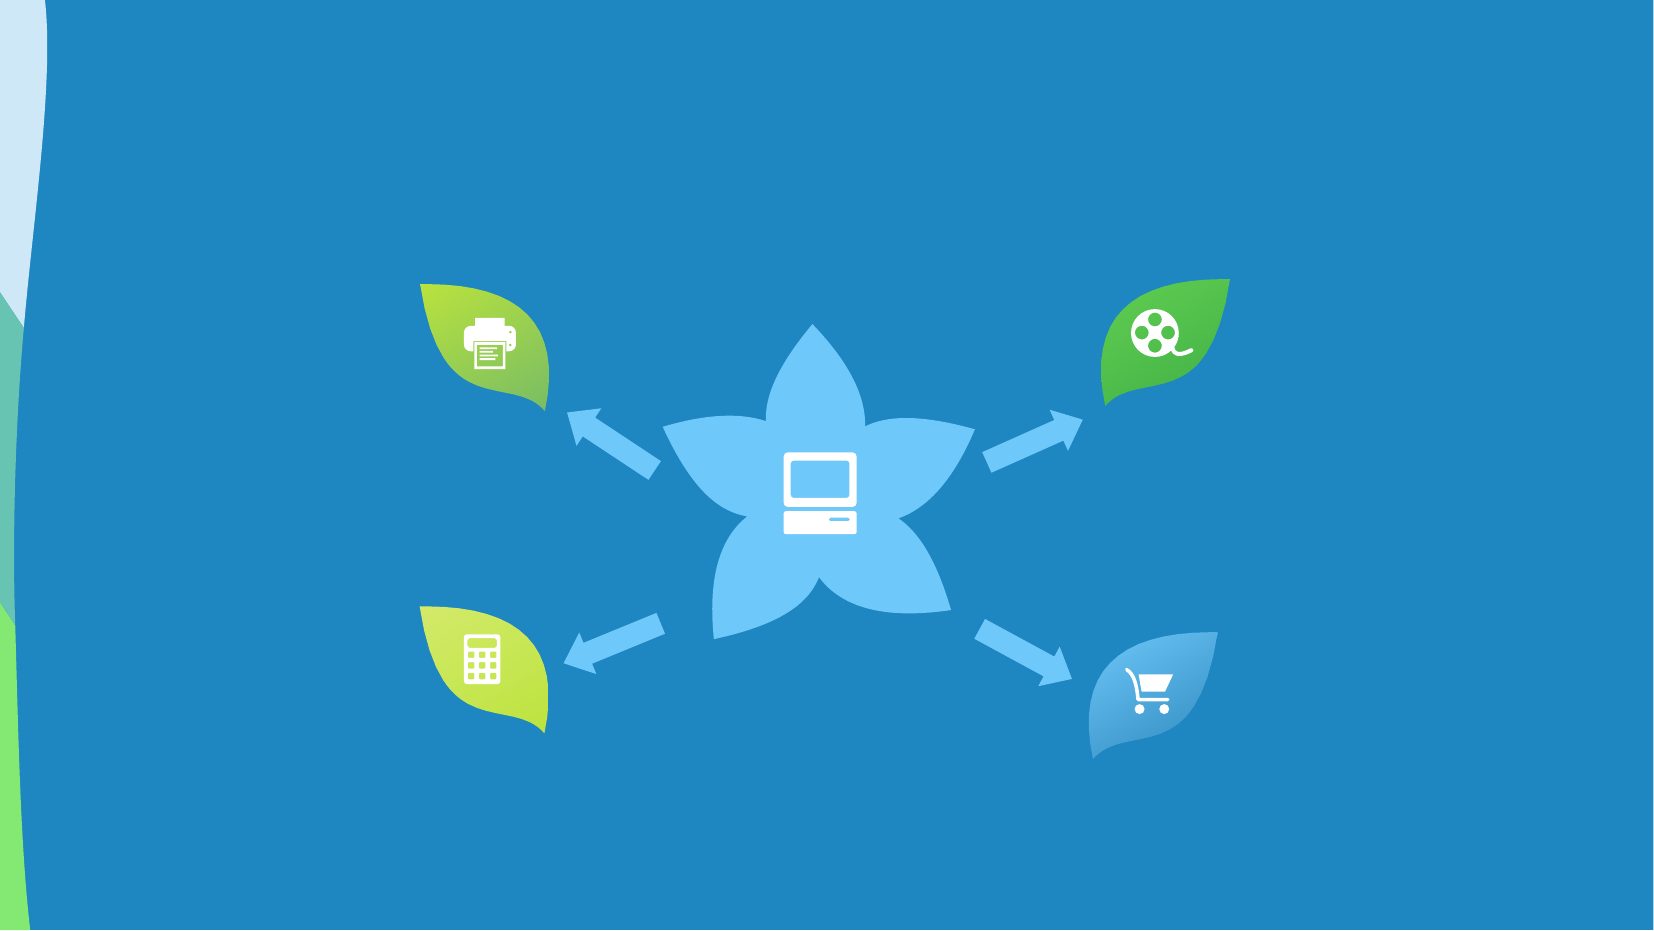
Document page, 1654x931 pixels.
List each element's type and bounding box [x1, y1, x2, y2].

text_box [662, 324, 975, 640]
text_box [1101, 279, 1231, 407]
text_box [420, 284, 550, 412]
text_box [982, 409, 1083, 473]
text_box [419, 606, 549, 734]
text_box [563, 612, 666, 675]
text_box [567, 408, 661, 480]
text_box [1088, 632, 1218, 760]
text_box [974, 618, 1072, 687]
